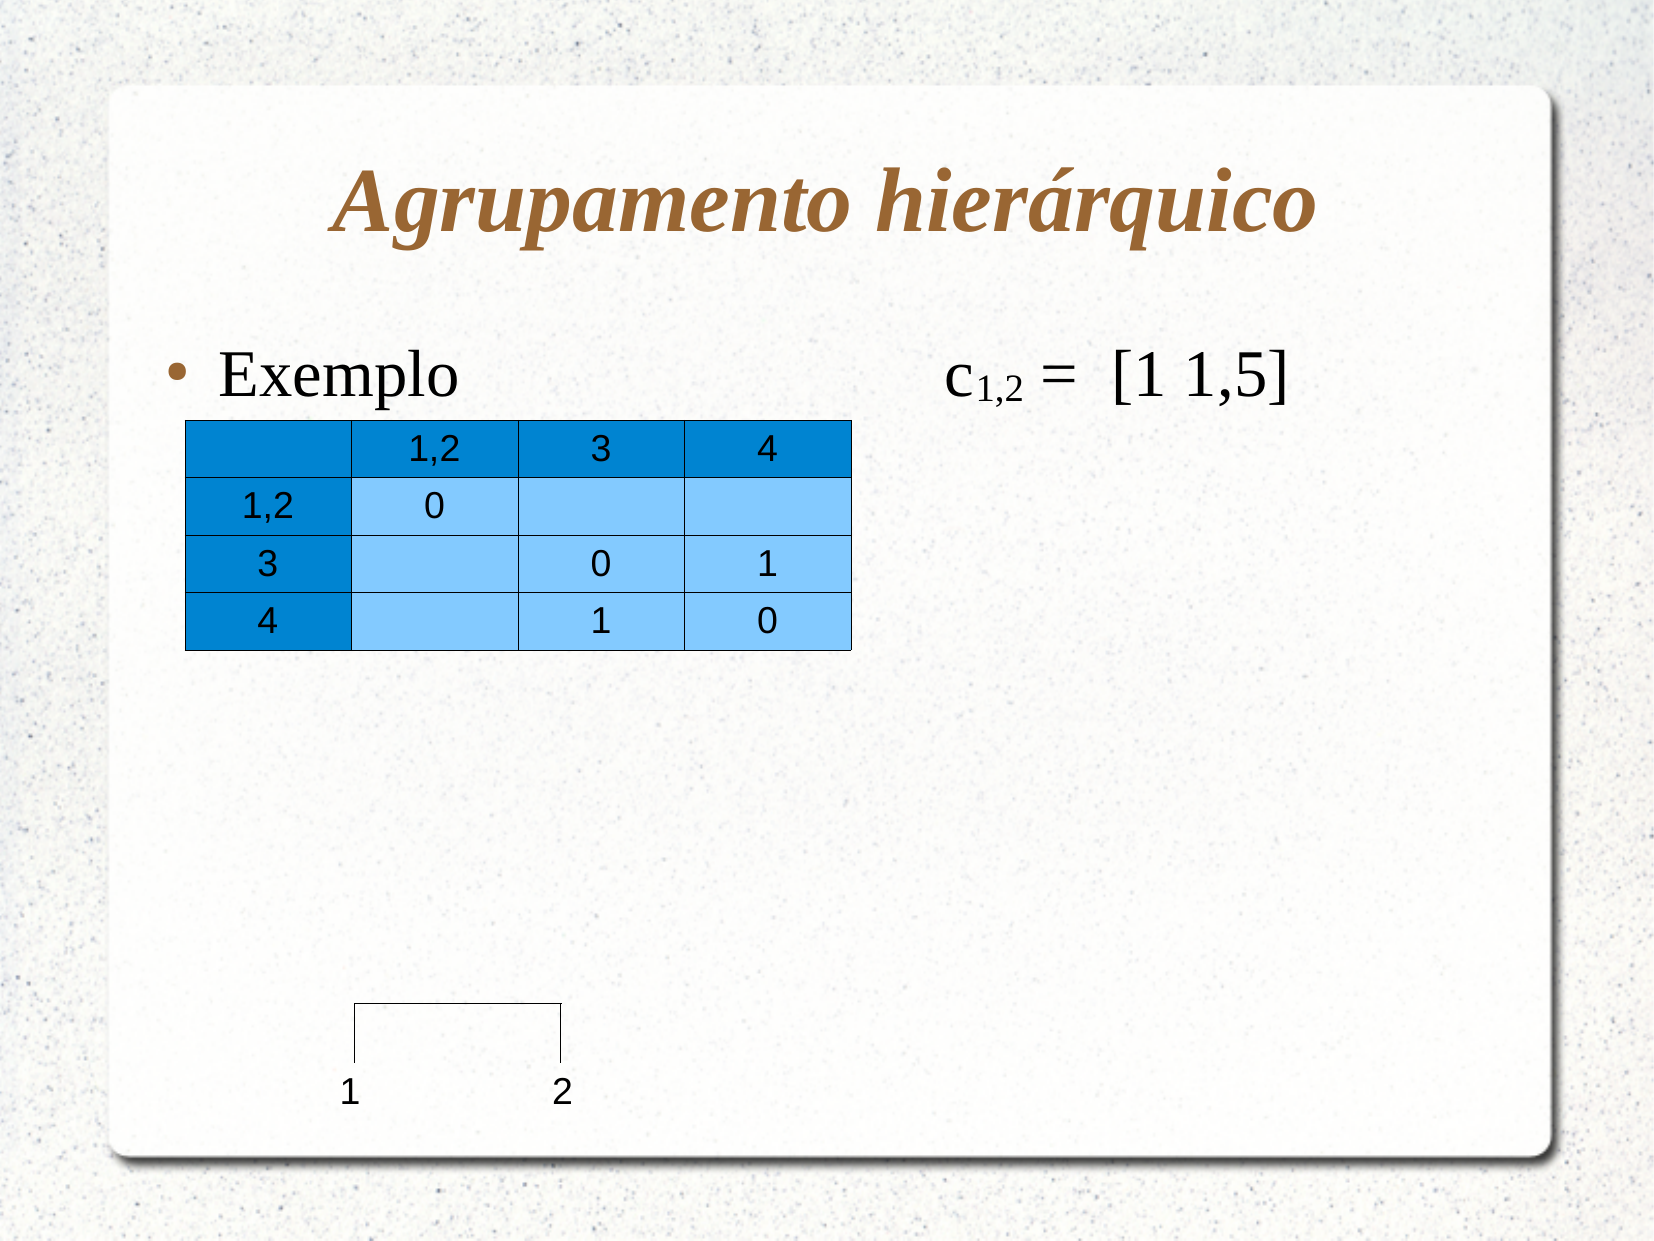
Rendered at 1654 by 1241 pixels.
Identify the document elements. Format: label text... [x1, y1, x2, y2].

table_cell 0 [519, 536, 684, 592]
title Agrupamento hierárquico [118, 96, 1536, 304]
text_box 2 [537, 1062, 591, 1120]
table_header 3 [519, 421, 684, 477]
table_cell [352, 593, 518, 650]
table_cell [519, 478, 684, 535]
table_cell 0 [685, 593, 851, 650]
picture [0, 0, 1654, 1241]
table_cell 1 [519, 593, 684, 650]
table_header 4 [685, 421, 851, 477]
table_cell [685, 478, 851, 535]
table_header 1,2 [352, 421, 518, 477]
table_cell 3 [186, 536, 351, 592]
list Exemplo c1,2 = [1 1,5] [147, 336, 1506, 1241]
table_cell 1,2 [186, 478, 351, 535]
table_cell 1 [685, 536, 851, 592]
table_cell 4 [186, 593, 351, 650]
text_box 1 [324, 1062, 532, 1120]
table_header [186, 421, 351, 477]
table_cell 0 [352, 478, 518, 535]
table_cell [352, 536, 518, 592]
